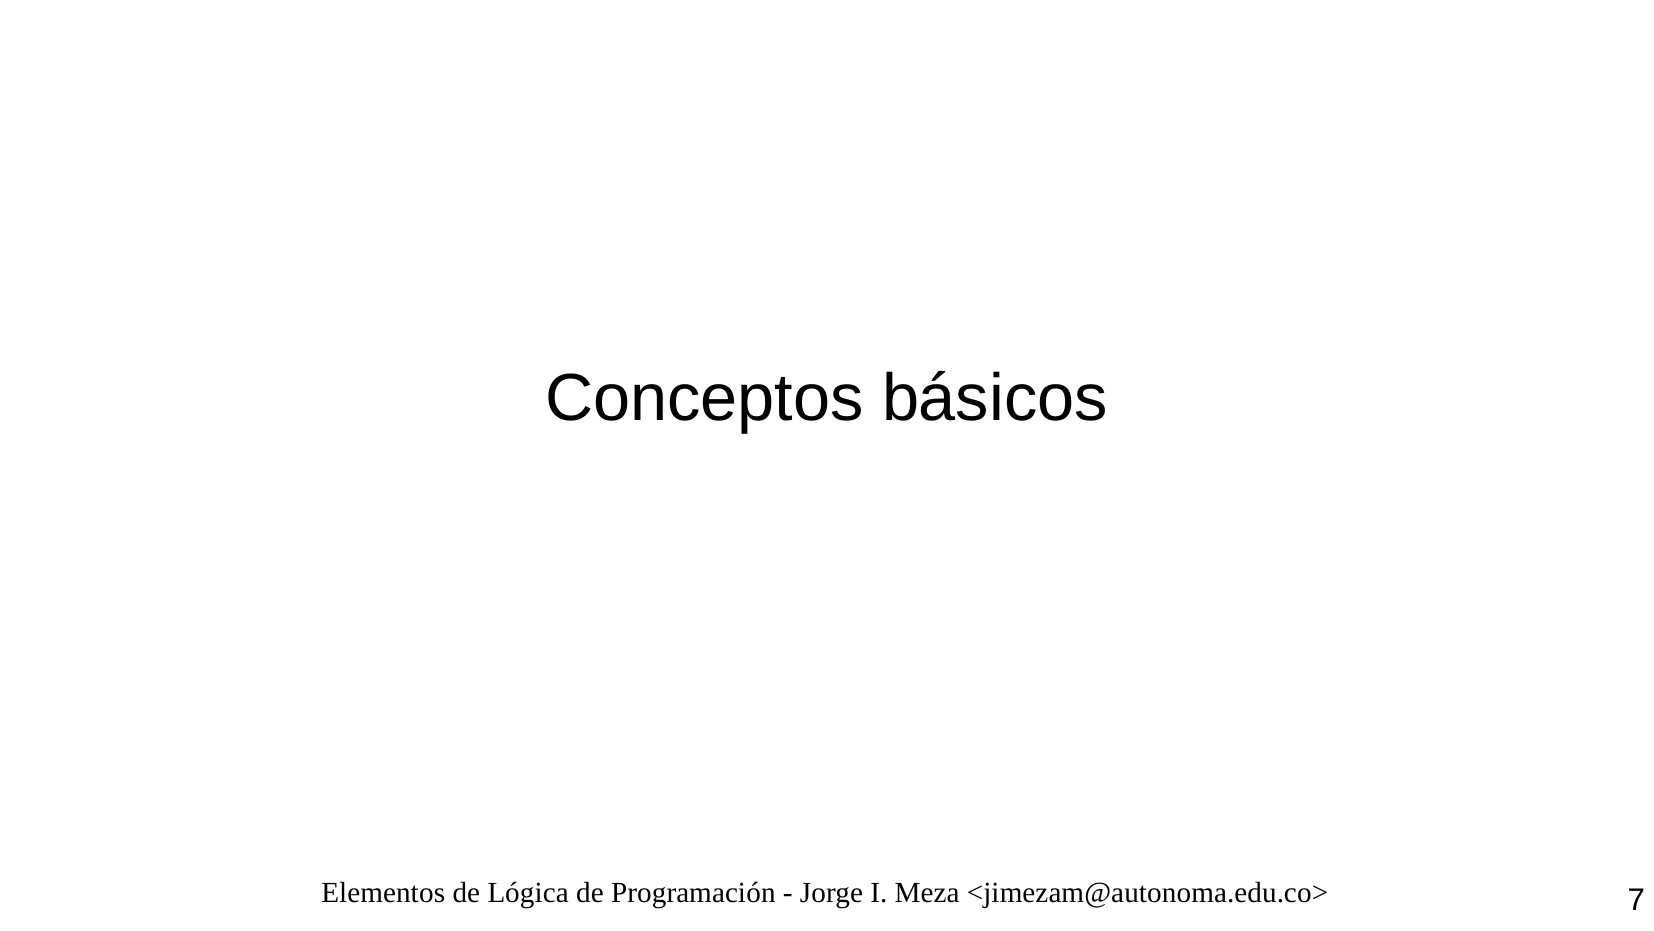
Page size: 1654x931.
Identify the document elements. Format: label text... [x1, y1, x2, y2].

subtitle Conceptos básicos [82, 37, 1571, 757]
